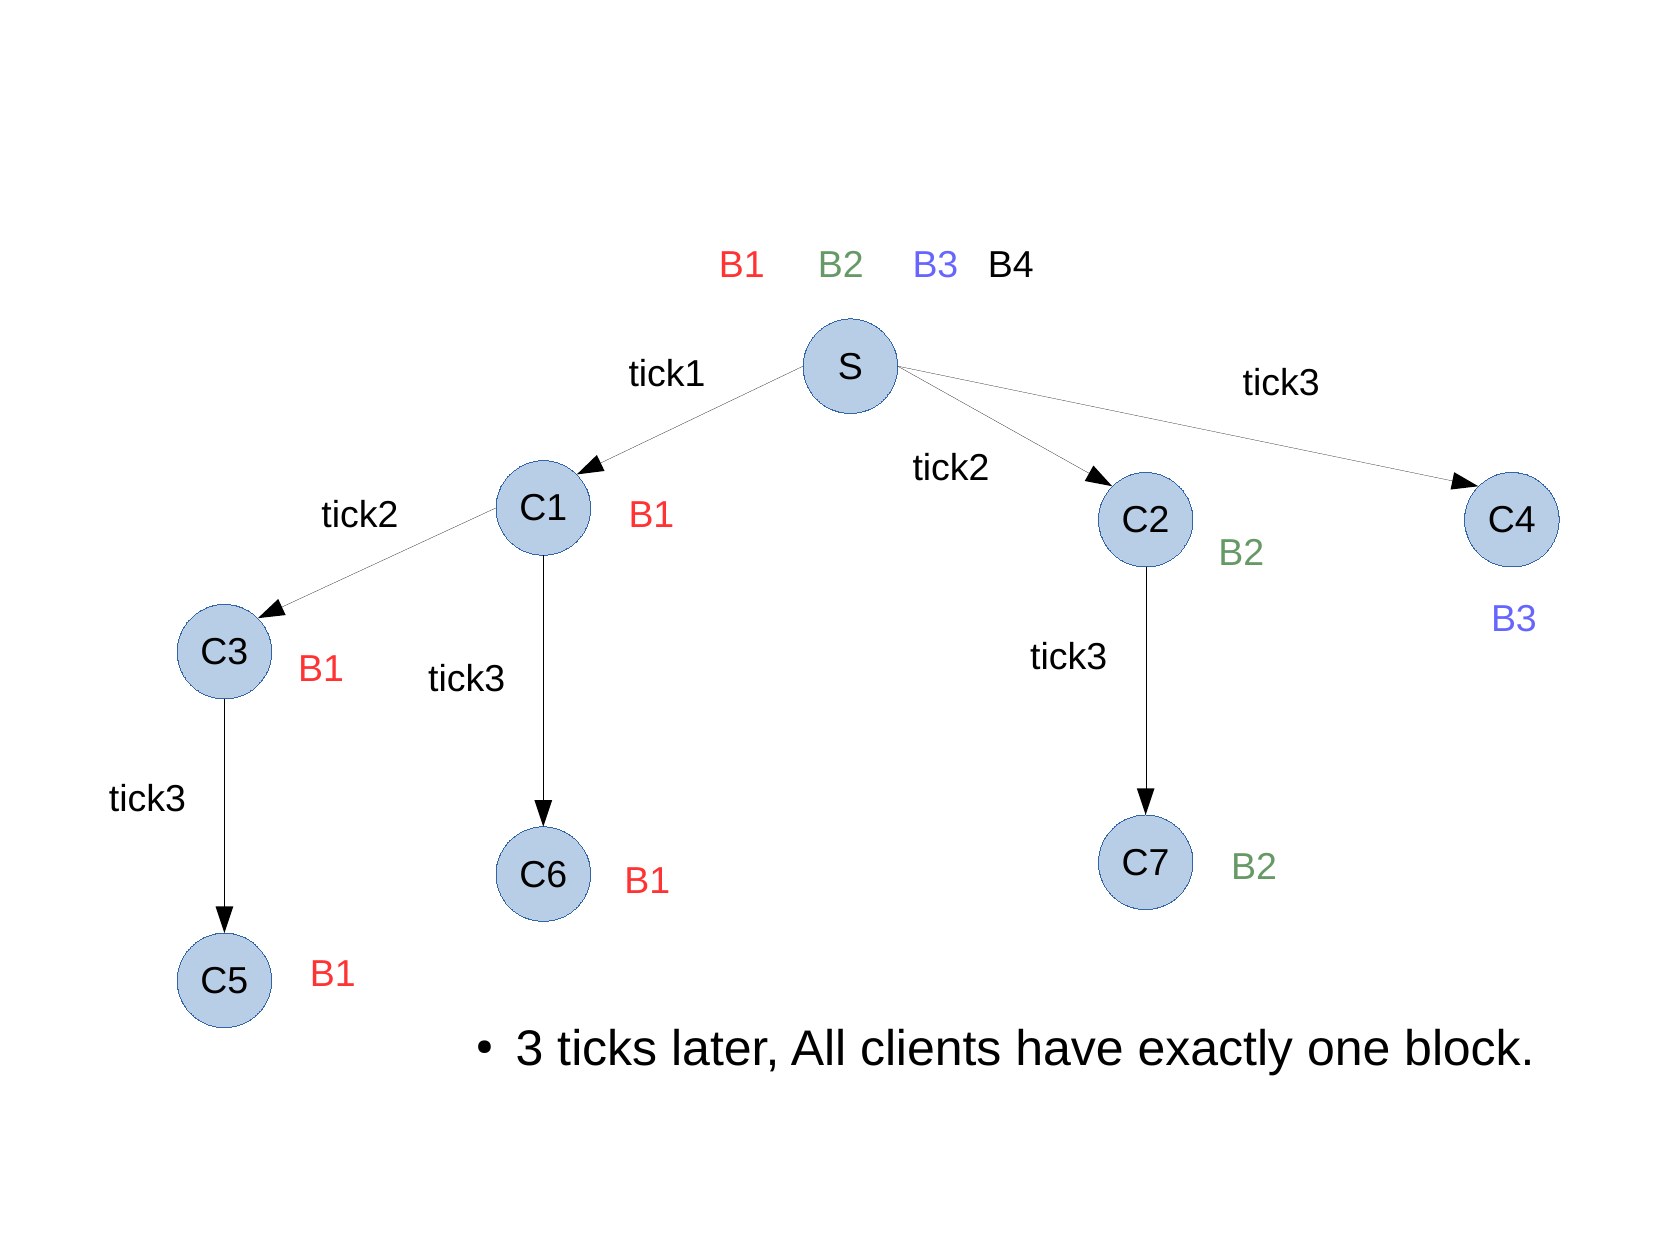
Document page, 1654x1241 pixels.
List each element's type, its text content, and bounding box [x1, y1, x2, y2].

text_box B1 [295, 944, 371, 1002]
text_box B2 [1216, 838, 1292, 896]
text_box tick2 [306, 486, 414, 544]
text_box C5 [177, 933, 272, 1028]
text_box C2 [1098, 472, 1193, 567]
text_box B1 [609, 852, 686, 910]
text_box C4 [1464, 472, 1560, 567]
text_box B1 [613, 486, 690, 544]
text_box B3 [1476, 590, 1552, 648]
text_box C6 [496, 826, 591, 922]
text_box C3 [177, 604, 272, 699]
text_box tick2 [897, 439, 1005, 497]
text_box tick3 [94, 769, 201, 827]
text_box 3 ticks later, All clients have exactly one block. [462, 1020, 1560, 1111]
text_box B2 [803, 236, 879, 294]
text_box tick3 [413, 649, 521, 707]
text_box B1 [283, 640, 359, 697]
text_box C1 [496, 460, 591, 556]
text_box tick3 [1227, 354, 1335, 412]
text_box S [803, 318, 898, 414]
text_box B3 [897, 236, 973, 294]
text_box tick1 [613, 344, 721, 402]
text_box B4 [973, 236, 1049, 294]
text_box B2 [1203, 523, 1279, 581]
text_box tick3 [1015, 628, 1123, 686]
text_box B1 [704, 236, 780, 294]
text_box C7 [1098, 814, 1193, 910]
